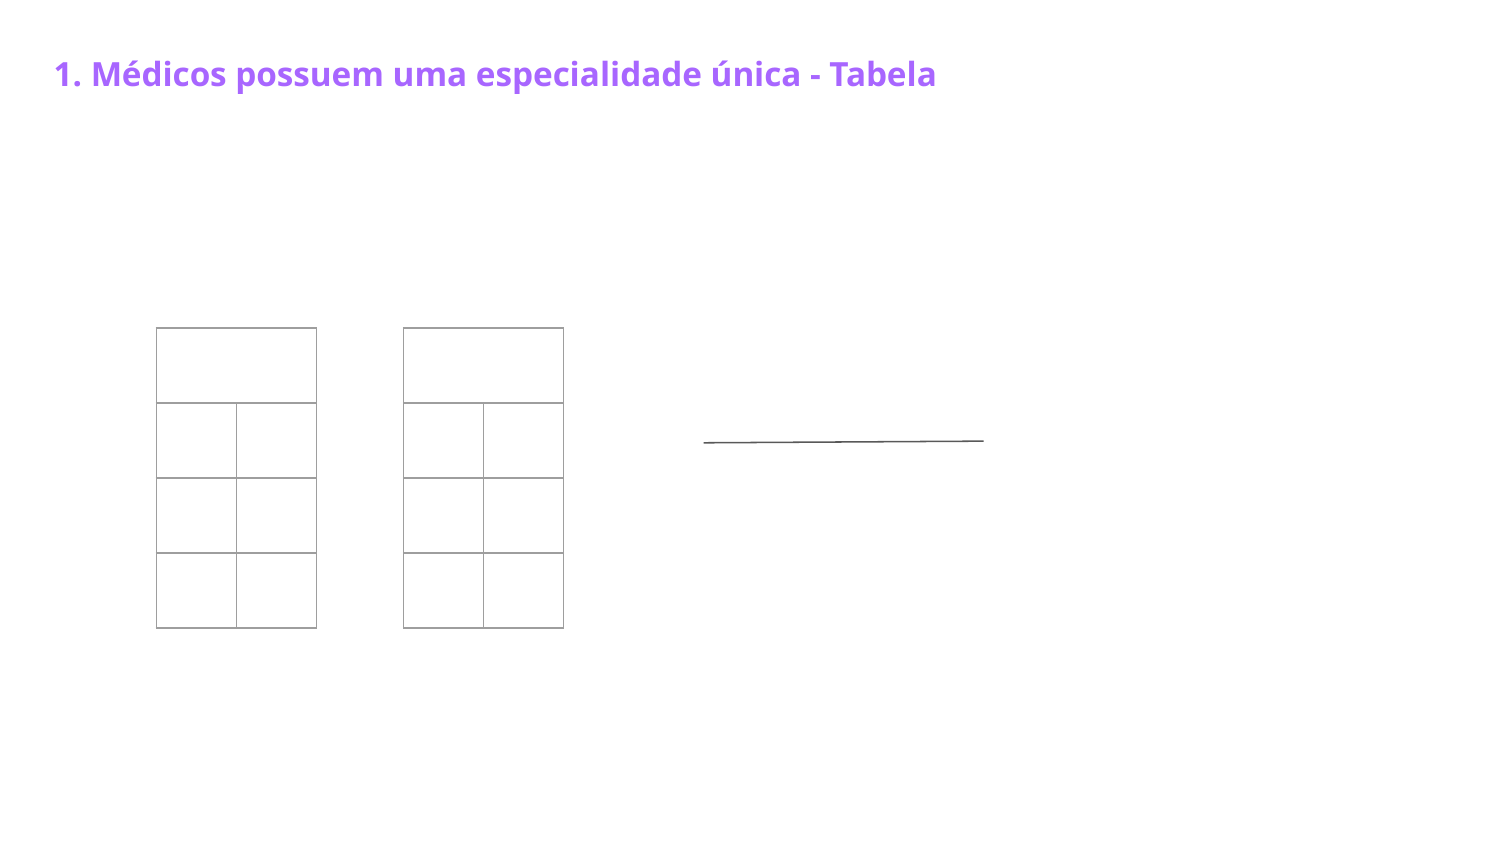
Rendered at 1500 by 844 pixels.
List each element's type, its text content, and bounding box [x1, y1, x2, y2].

table_header [157, 329, 316, 402]
table_cell [404, 554, 483, 627]
table_cell [237, 479, 316, 552]
table_header [404, 329, 563, 402]
text_box 1. Médicos possuem uma especialidade única - Tabela [38, 38, 1335, 109]
table_cell [484, 479, 563, 552]
table_cell [237, 554, 316, 627]
table_cell [404, 479, 483, 552]
table_cell [484, 404, 563, 477]
table_cell [157, 404, 236, 477]
table_cell [237, 404, 316, 477]
table_cell [157, 479, 236, 552]
table_cell [404, 404, 483, 477]
table_cell [157, 554, 236, 627]
table_cell [484, 554, 563, 627]
